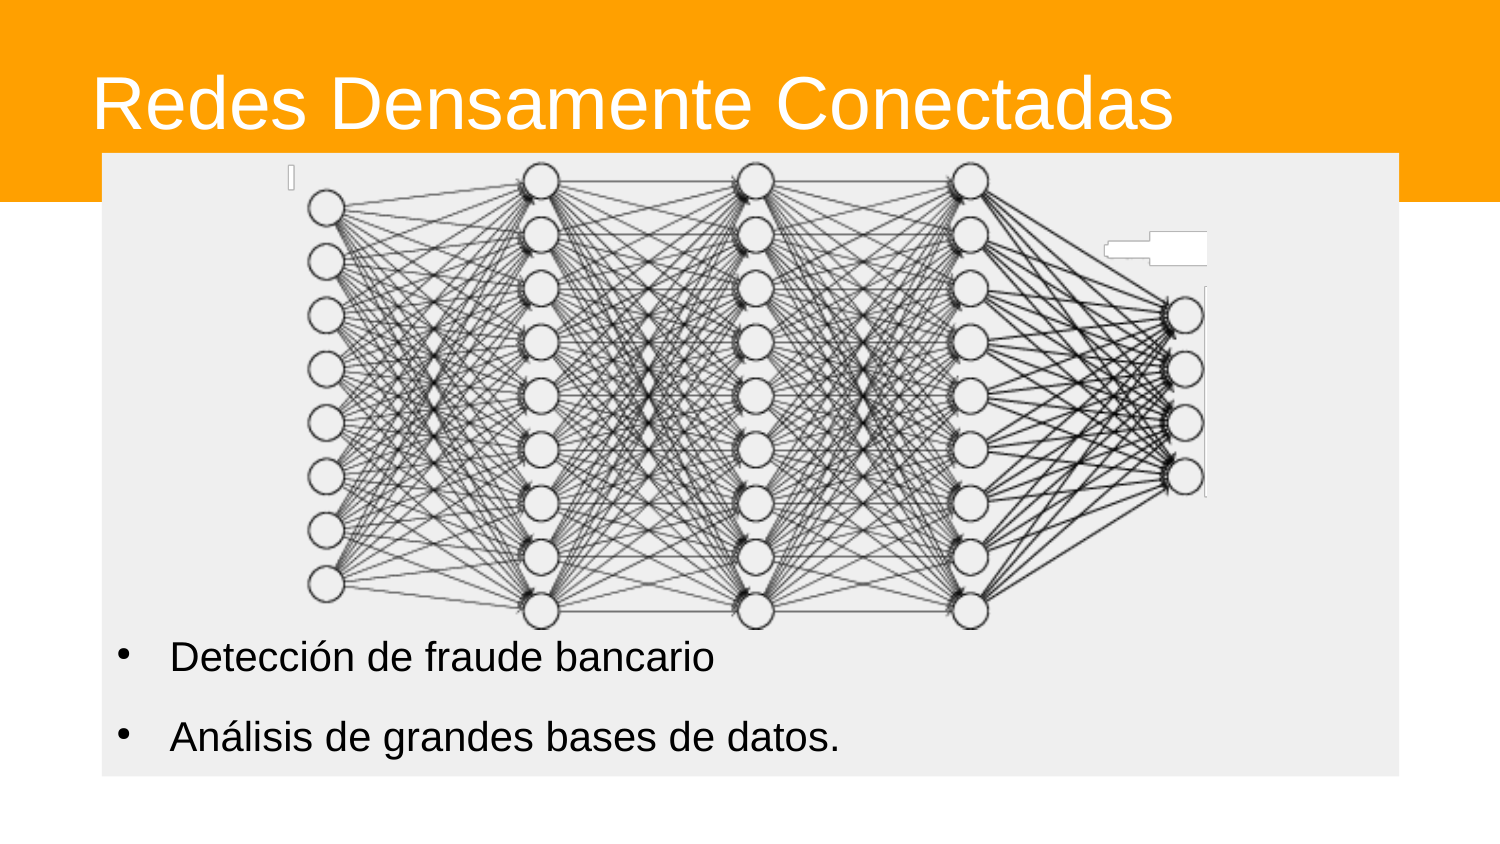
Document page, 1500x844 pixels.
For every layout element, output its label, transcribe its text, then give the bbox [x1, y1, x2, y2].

title Redes Densamente Conectadas [76, 17, 1391, 160]
picture [285, 160, 1207, 631]
list Detección de fraude bancario Análisis de grandes bases de datos. [98, 630, 1396, 766]
